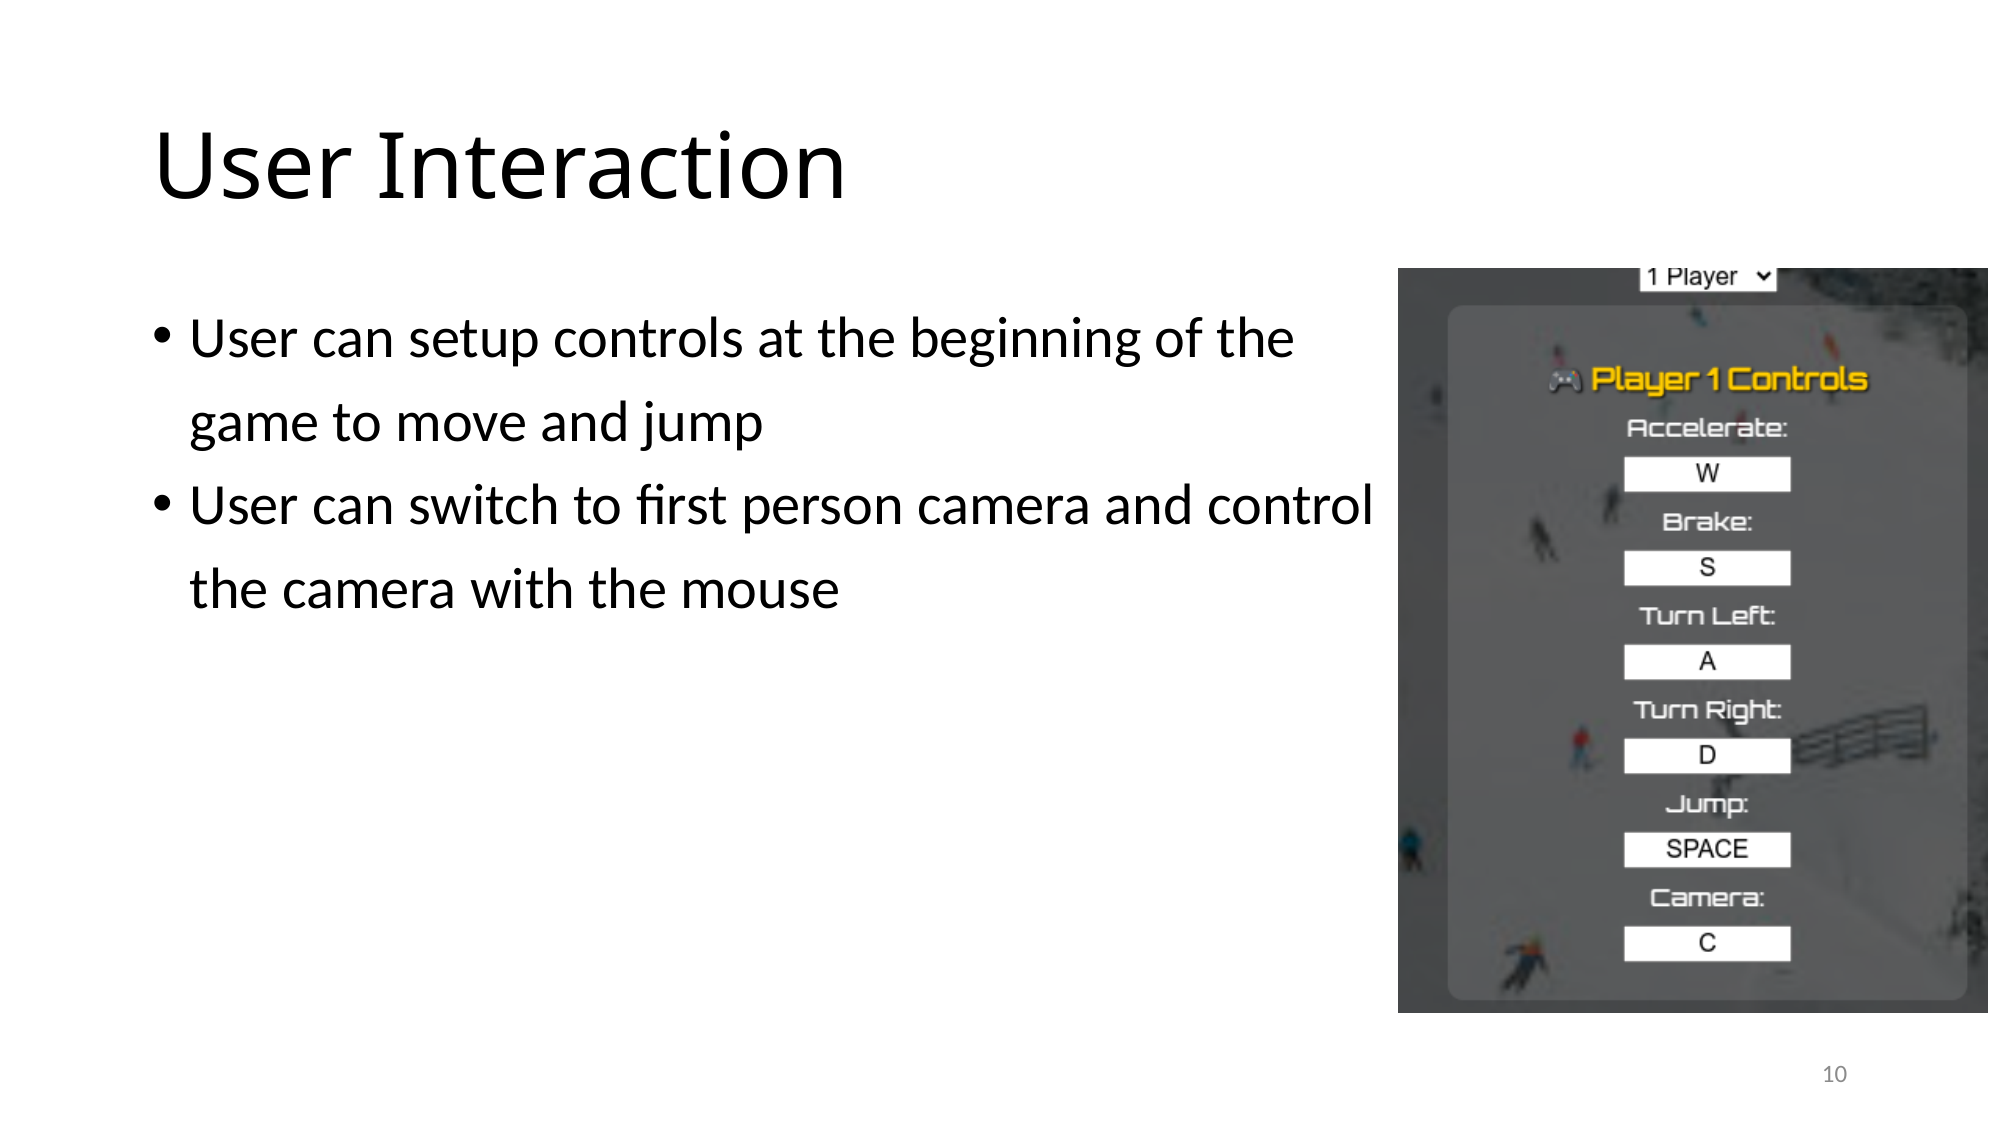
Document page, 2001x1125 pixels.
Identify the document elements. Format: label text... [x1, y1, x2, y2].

picture [1398, 268, 1988, 1013]
title User Interaction [137, 59, 1863, 278]
list User can setup controls at the beginning of the game to move and jump User can switch to first person camera and control the camera with the mouse [137, 299, 1863, 1014]
